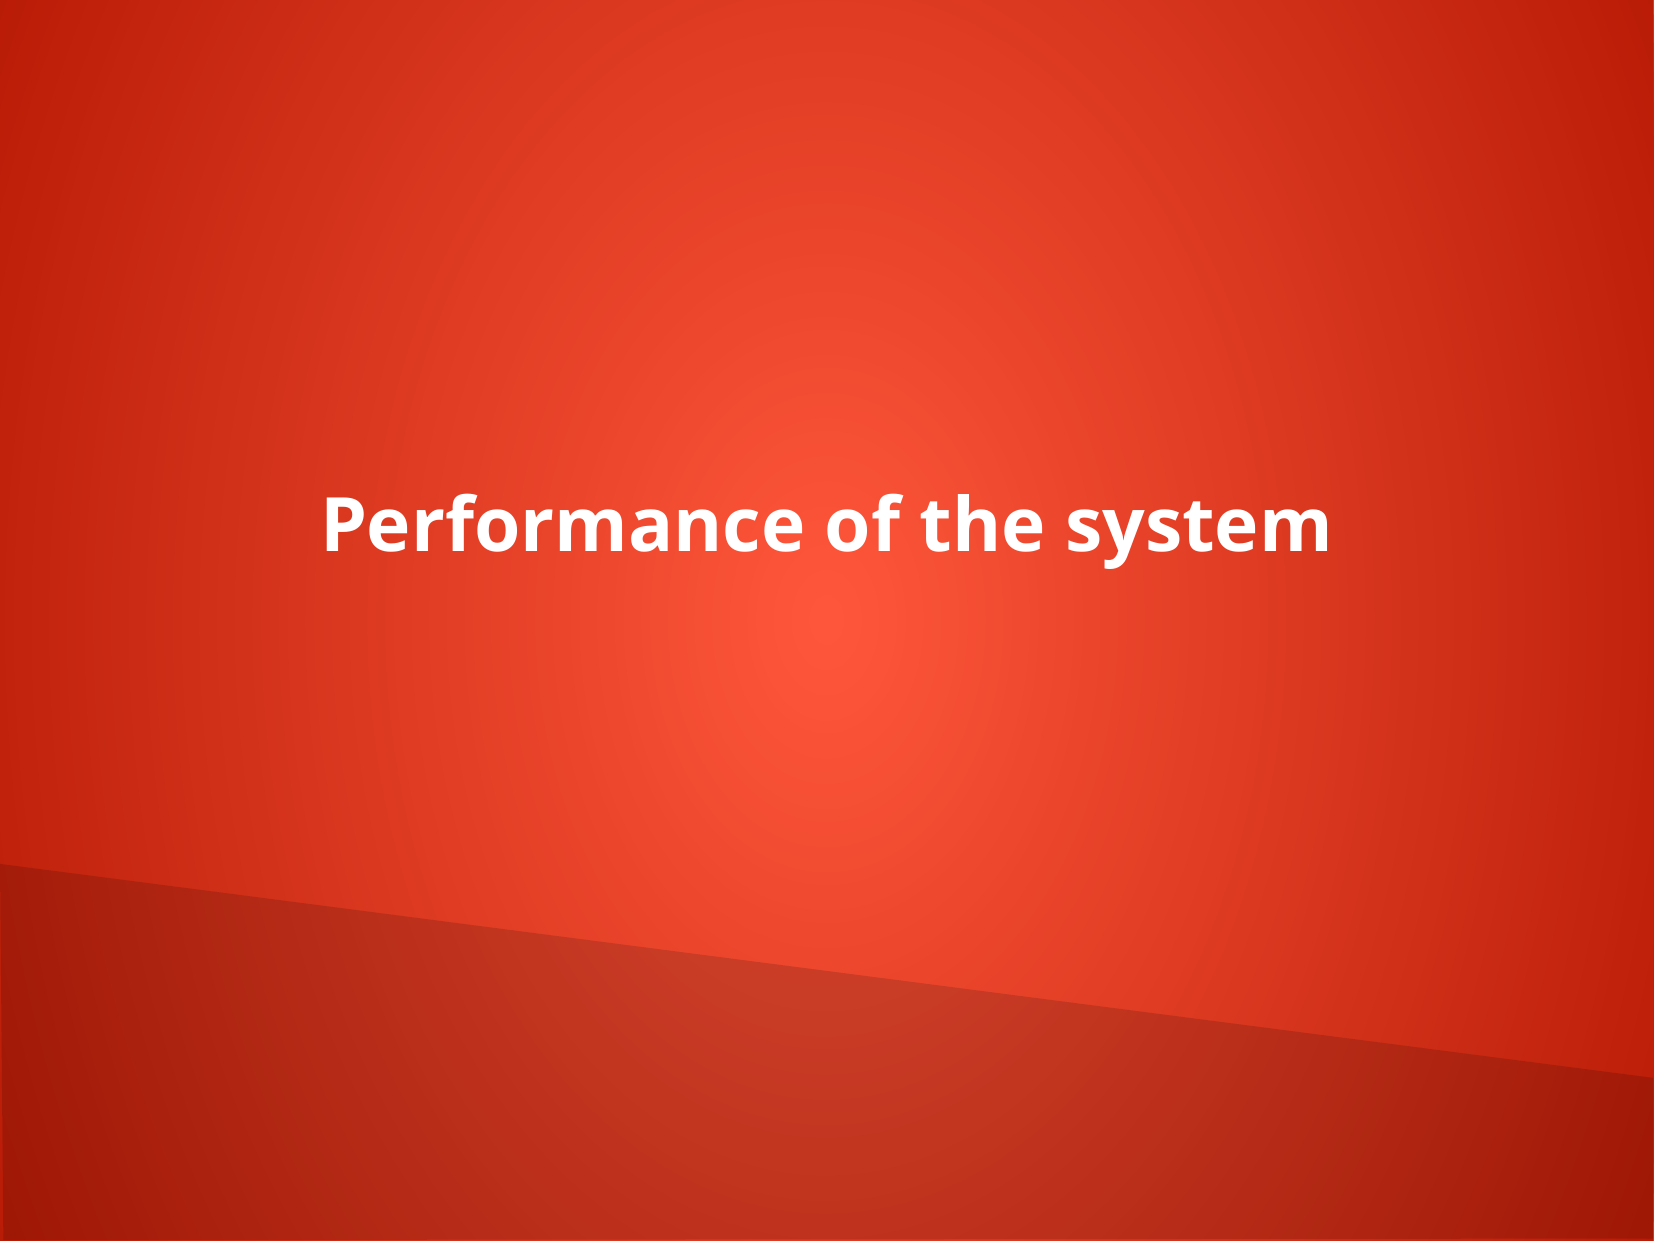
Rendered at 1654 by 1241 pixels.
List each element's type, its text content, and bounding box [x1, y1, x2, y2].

subtitle Performance of the system [82, 47, 1571, 997]
